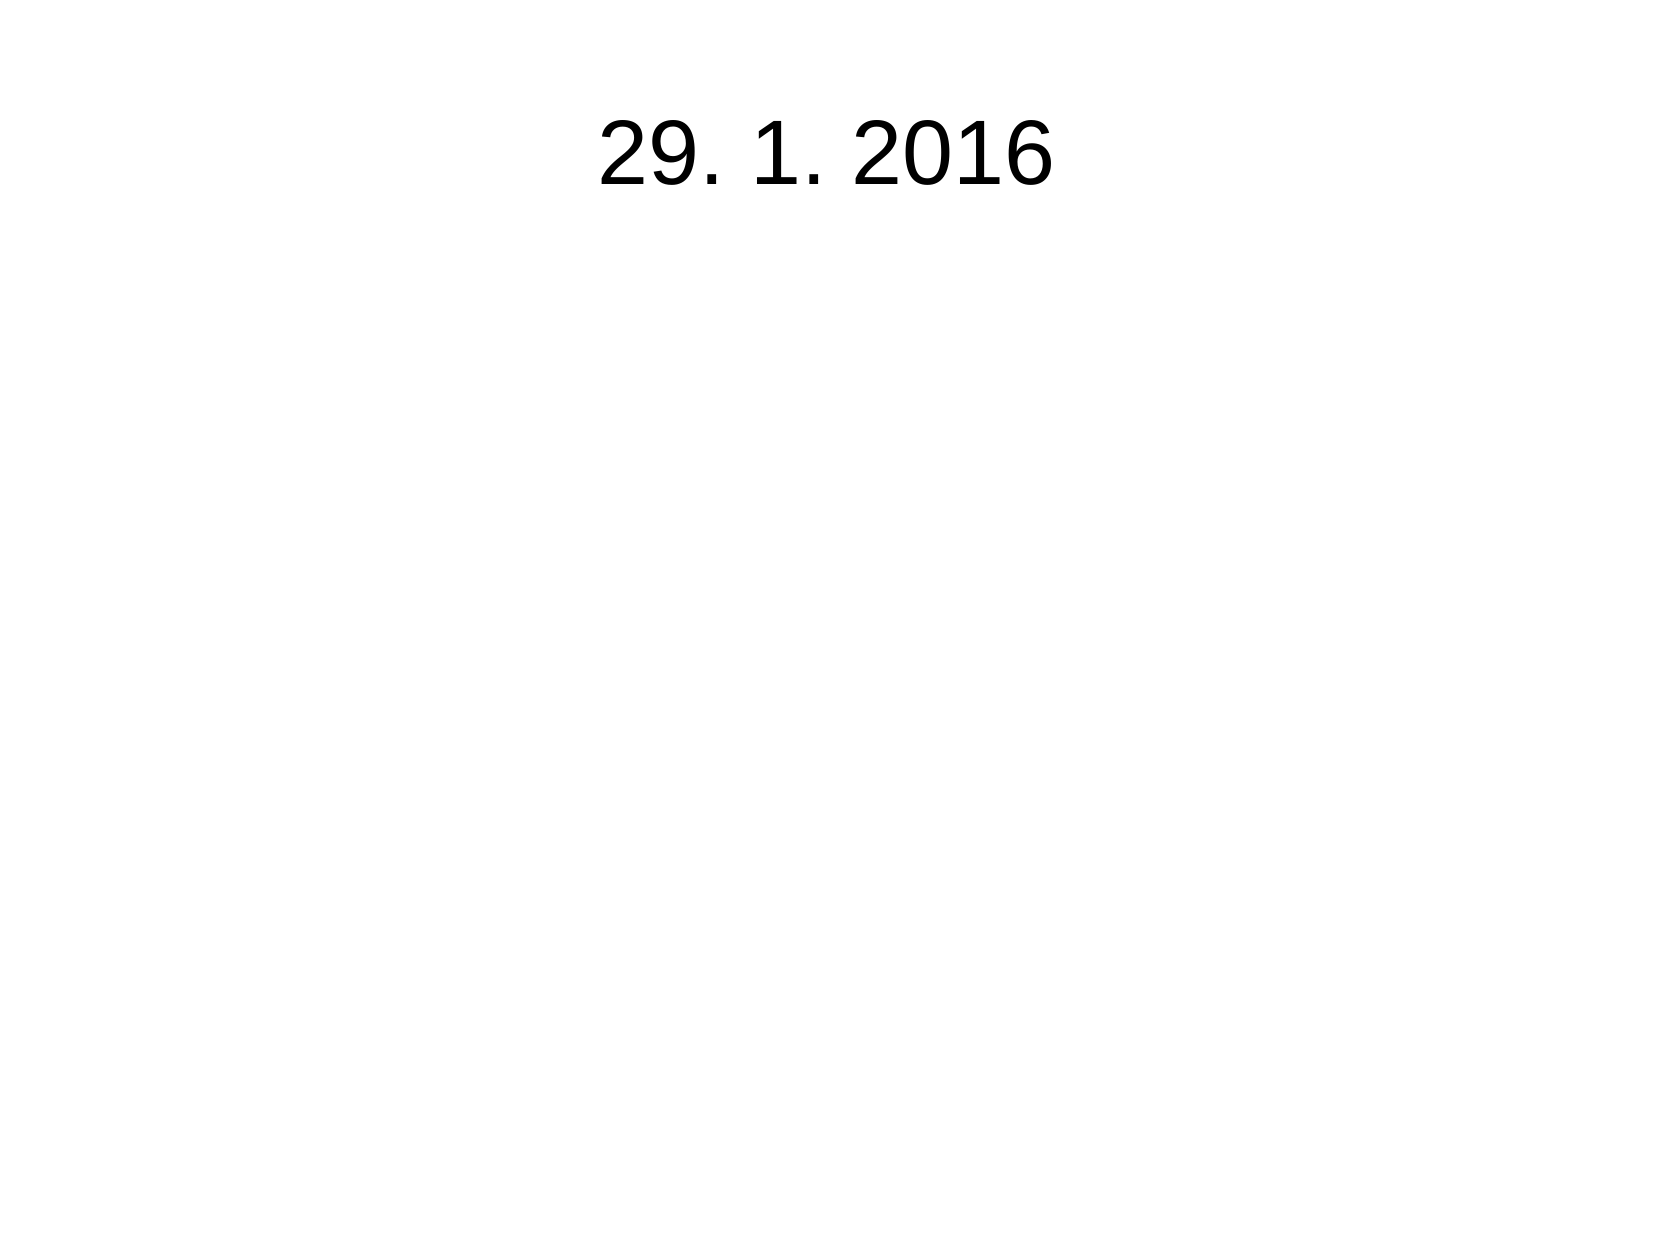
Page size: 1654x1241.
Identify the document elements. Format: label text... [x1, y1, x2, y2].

title 29. 1. 2016 [82, 49, 1571, 257]
